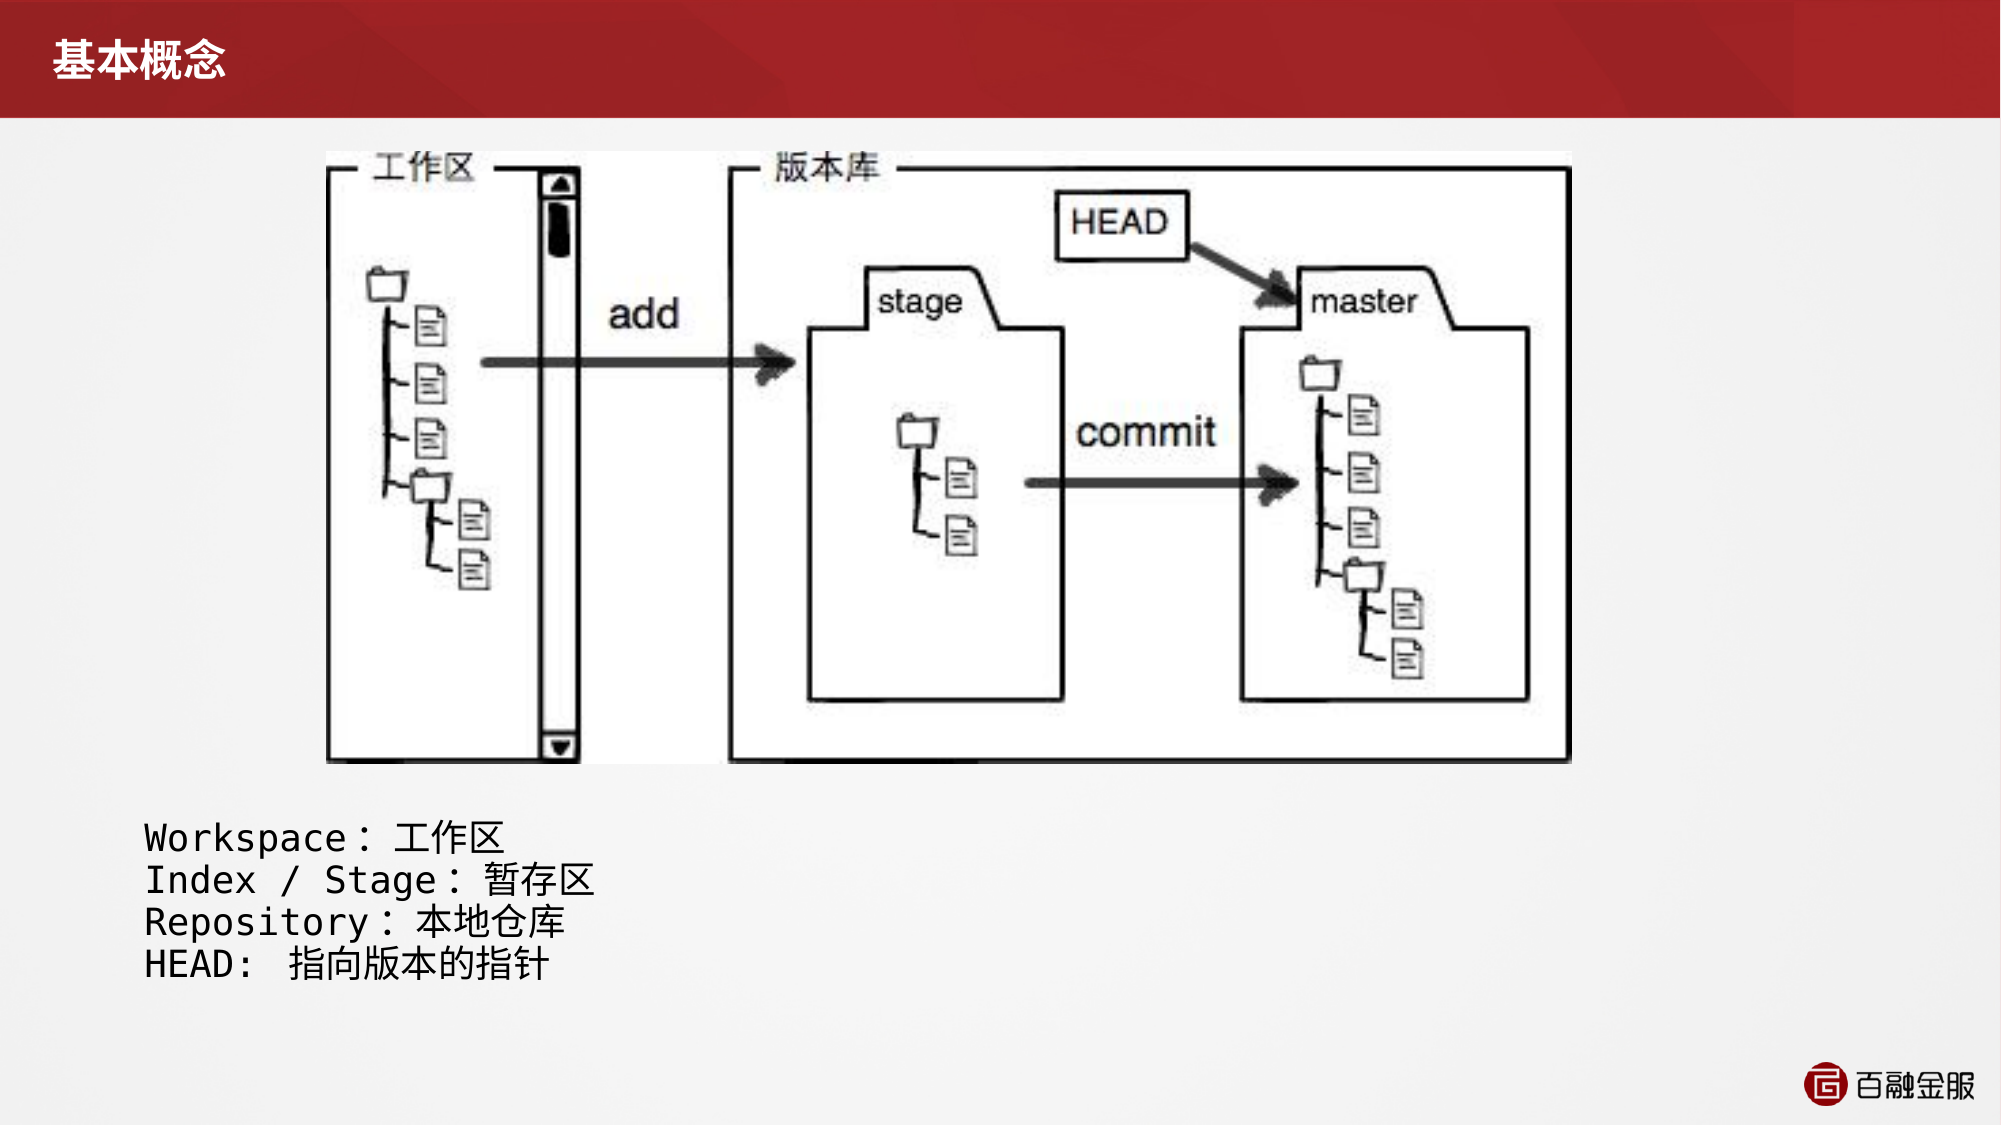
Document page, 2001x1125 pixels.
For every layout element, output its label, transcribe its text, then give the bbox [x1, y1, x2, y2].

text_box 基本概念 [37, 24, 1944, 94]
picture [0, 0, 2001, 1125]
text_box Workspace：工作区 Index / Stage：暂存区 Repository：本地仓库 HEAD: 指向版本的指针 [129, 810, 1942, 1038]
